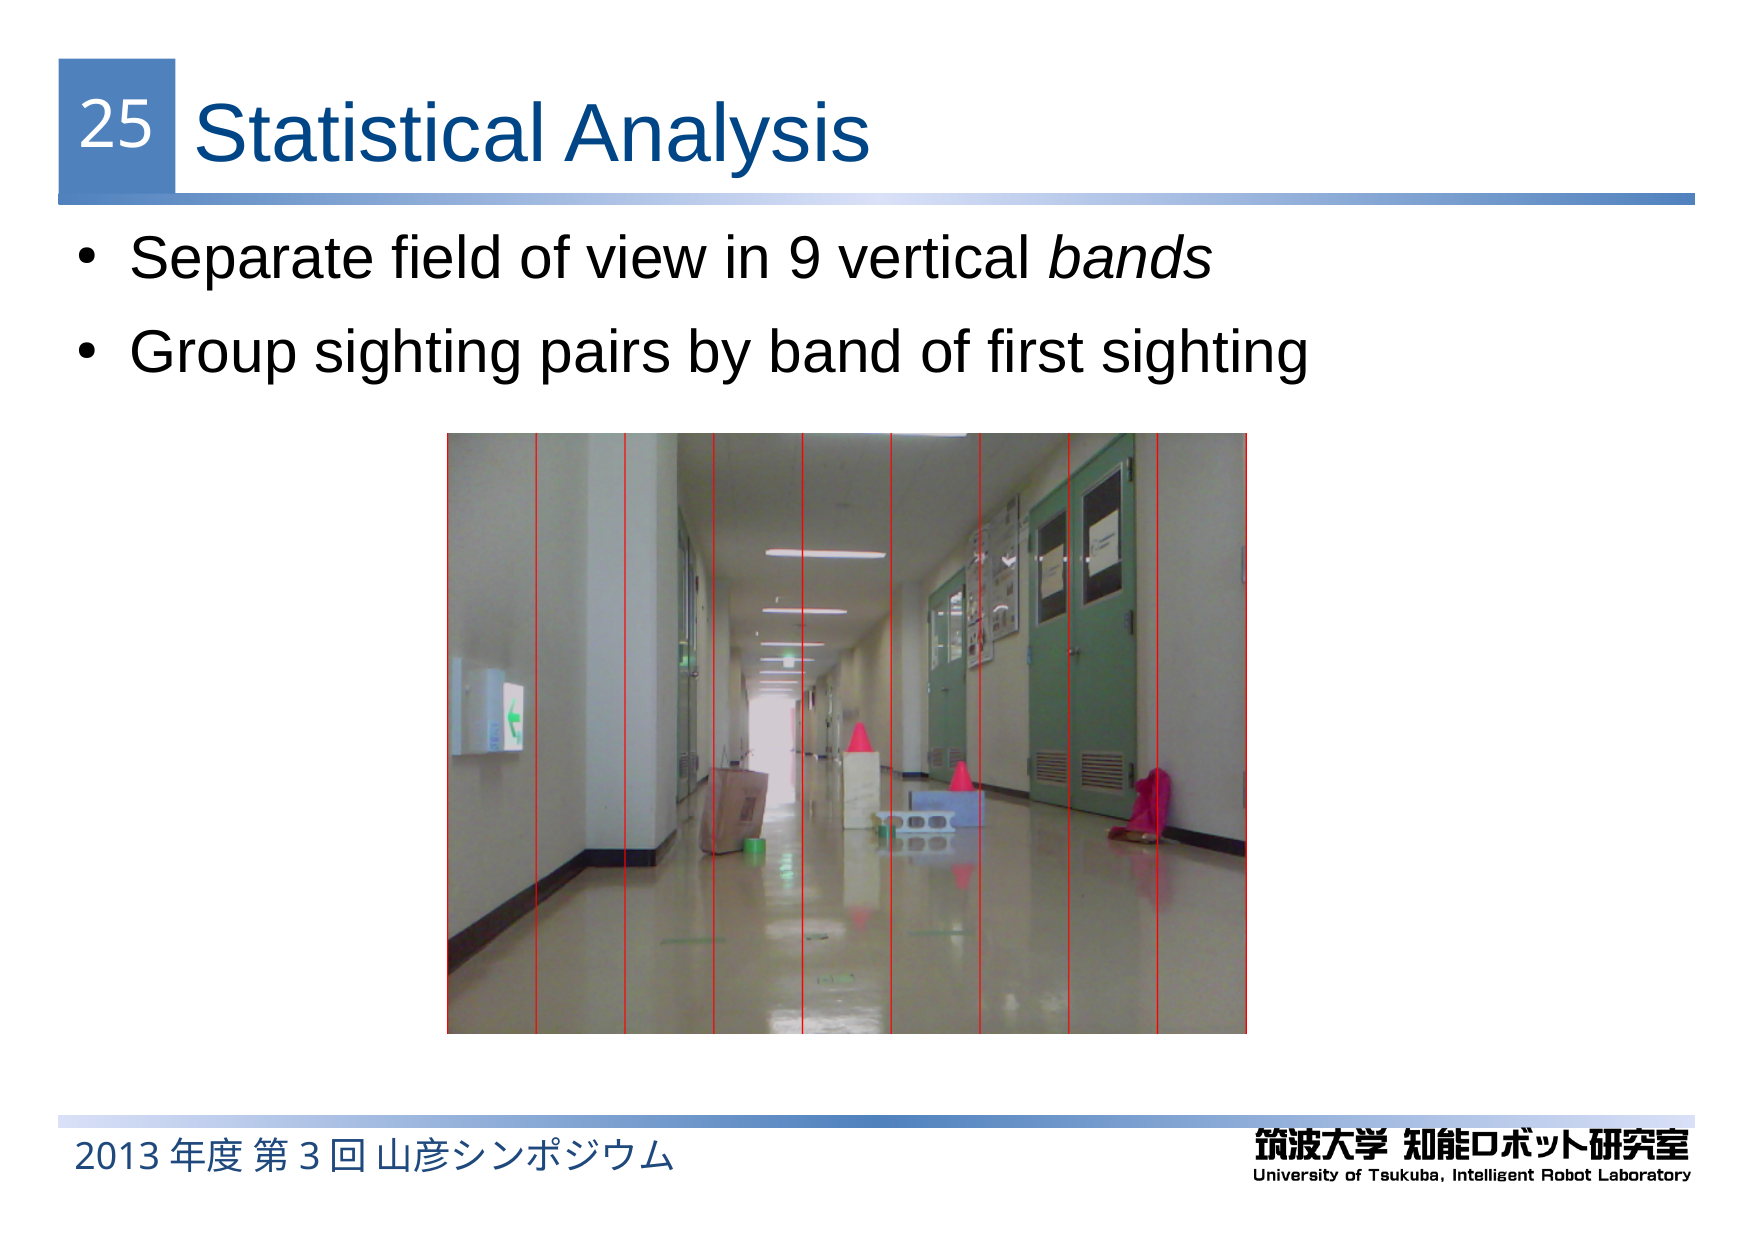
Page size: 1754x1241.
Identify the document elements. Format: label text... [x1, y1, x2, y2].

picture [447, 433, 1247, 1034]
list Separate field of view in 9 vertical bands Group sighting pairs by band of first sighting [58, 223, 1696, 419]
title Statistical Analysis [193, 61, 1651, 205]
picture [1252, 1127, 1691, 1182]
